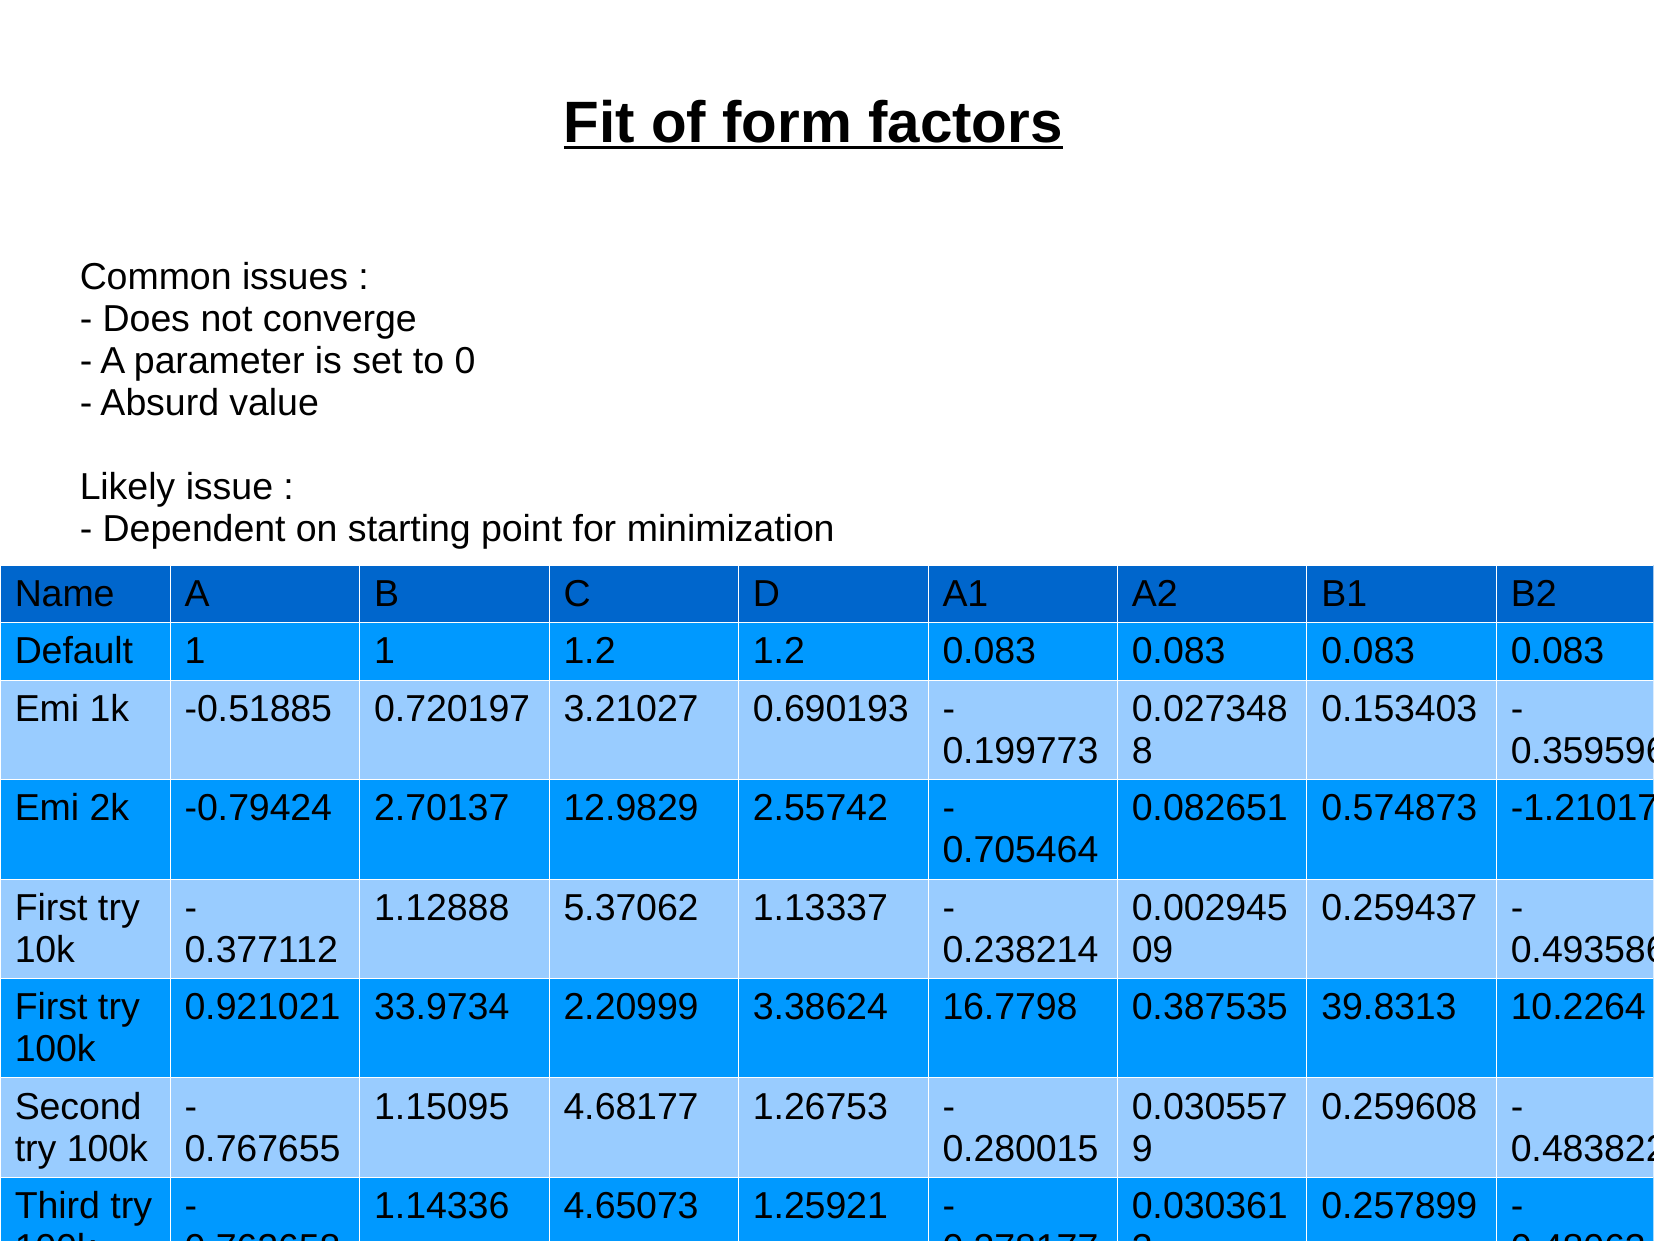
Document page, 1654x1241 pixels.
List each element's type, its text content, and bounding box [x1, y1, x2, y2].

table_cell 1.13337 [739, 880, 928, 978]
table_cell Second try 100k [1, 1078, 170, 1177]
table_cell -0.705464 [929, 780, 1117, 879]
table_header Name [1, 566, 170, 622]
table_header A [171, 566, 359, 622]
table_cell -0.767655 [171, 1078, 359, 1177]
table_cell -0.278177 [929, 1178, 1117, 1241]
table_cell 1.14336 [360, 1178, 549, 1241]
table_cell 3.21027 [550, 681, 738, 779]
table_cell -0.280015 [929, 1078, 1117, 1177]
table_cell 0.387535 [1118, 979, 1306, 1077]
table_cell 4.68177 [550, 1078, 738, 1177]
table_cell 0.574873 [1307, 780, 1496, 879]
table_cell 0.153403 [1307, 681, 1496, 779]
table_cell 12.9829 [550, 780, 738, 879]
table_cell 2.70137 [360, 780, 549, 879]
table_cell -0.359596 [1497, 681, 1654, 779]
table_header B1 [1307, 566, 1496, 622]
table_cell -1.21017 [1497, 780, 1654, 879]
text_box Fit of form factors [549, 82, 1079, 164]
table_cell 3.38624 [739, 979, 928, 1077]
table_cell 39.8313 [1307, 979, 1496, 1077]
table_cell 0.0303613 [1118, 1178, 1306, 1241]
table_cell 0.083 [1497, 623, 1654, 680]
table_cell Third try 100k [1, 1178, 170, 1241]
table_cell 4.65073 [550, 1178, 738, 1241]
table_cell 0.720197 [360, 681, 549, 779]
table_cell -0.377112 [171, 880, 359, 978]
table_cell Emi 2k [1, 780, 170, 879]
table_cell -0.51885 [171, 681, 359, 779]
table_cell 0.690193 [739, 681, 928, 779]
table_cell 1.2 [550, 623, 738, 680]
table_cell 0.083 [929, 623, 1117, 680]
table_cell -0.483822 [1497, 1078, 1654, 1177]
table_header A2 [1118, 566, 1306, 622]
table_cell 5.37062 [550, 880, 738, 978]
table_cell -0.480634 [1497, 1178, 1654, 1241]
table_cell 0.259608 [1307, 1078, 1496, 1177]
table_header B2 [1497, 566, 1654, 622]
table_header C [550, 566, 738, 622]
table_cell -0.199773 [929, 681, 1117, 779]
table_cell First try 100k [1, 979, 170, 1077]
table_cell 1.26753 [739, 1078, 928, 1177]
table_cell 1.15095 [360, 1078, 549, 1177]
table_cell 0.0273488 [1118, 681, 1306, 779]
table_cell 0.257899 [1307, 1178, 1496, 1241]
table_cell 0.00294509 [1118, 880, 1306, 978]
table_header A1 [929, 566, 1117, 622]
table_cell 10.2264 [1497, 979, 1654, 1077]
table_cell -0.762658 [171, 1178, 359, 1241]
table_cell 1.25921 [739, 1178, 928, 1241]
text_box Common issues : - Does not converge - A parameter is set to 0 - Absurd value Likely issue : - Dependent on starting point for minimization Results [64, 248, 850, 565]
table_header D [739, 566, 928, 622]
table_cell 2.55742 [739, 780, 928, 879]
table_cell First try 10k [1, 880, 170, 978]
table_cell Emi 1k [1, 681, 170, 779]
table_cell 2.20999 [550, 979, 738, 1077]
table_cell -0.493586 [1497, 880, 1654, 978]
table_cell Default [1, 623, 170, 680]
table_cell 16.7798 [929, 979, 1117, 1077]
table_cell 0.0305579 [1118, 1078, 1306, 1177]
table_cell 1.2 [739, 623, 928, 680]
table_cell 1 [360, 623, 549, 680]
table_header B [360, 566, 549, 622]
table_cell 33.9734 [360, 979, 549, 1077]
table_cell -0.79424 [171, 780, 359, 879]
table_cell 0.259437 [1307, 880, 1496, 978]
table_cell 1.12888 [360, 880, 549, 978]
table_cell 0.082651 [1118, 780, 1306, 879]
table_cell 0.921021 [171, 979, 359, 1077]
table_cell -0.238214 [929, 880, 1117, 978]
table_cell 0.083 [1307, 623, 1496, 680]
table_cell 0.083 [1118, 623, 1306, 680]
table_cell 1 [171, 623, 359, 680]
